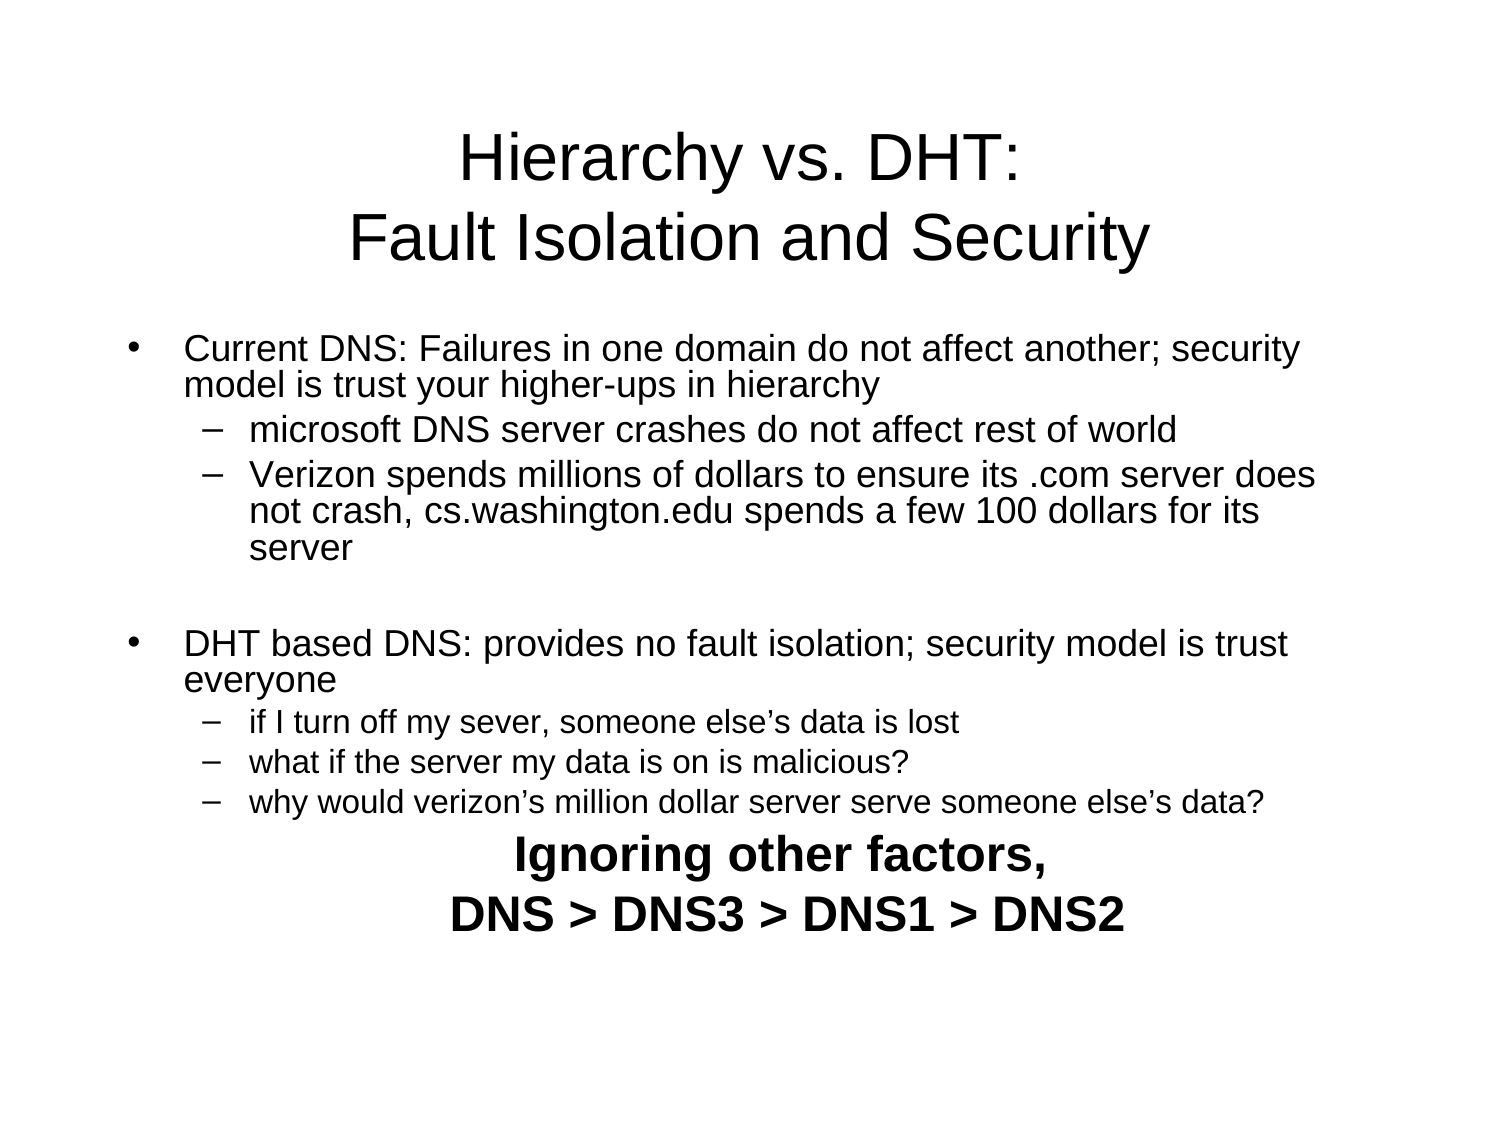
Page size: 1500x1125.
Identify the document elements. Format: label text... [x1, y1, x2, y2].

title Hierarchy vs. DHT: Fault Isolation and Security [112, 99, 1388, 288]
list Current DNS: Failures in one domain do not affect another; security model is trust your higher-ups in hierarchy microsoft DNS server crashes do not affect rest of world Verizon spends millions of dollars to ensure its .com server does not crash, cs.washington.edu spends a few 100 dollars for its server DHT based DNS: provides no fault isolation; security model is trust everyone if I turn off my sever, someone else’s data is lost what if the server my data is on is malicious? why would verizon’s million dollar server serve someone else’s data? Ignoring other factors, DNS > DNS3 > DNS1 > DNS2 [112, 324, 1388, 1000]
